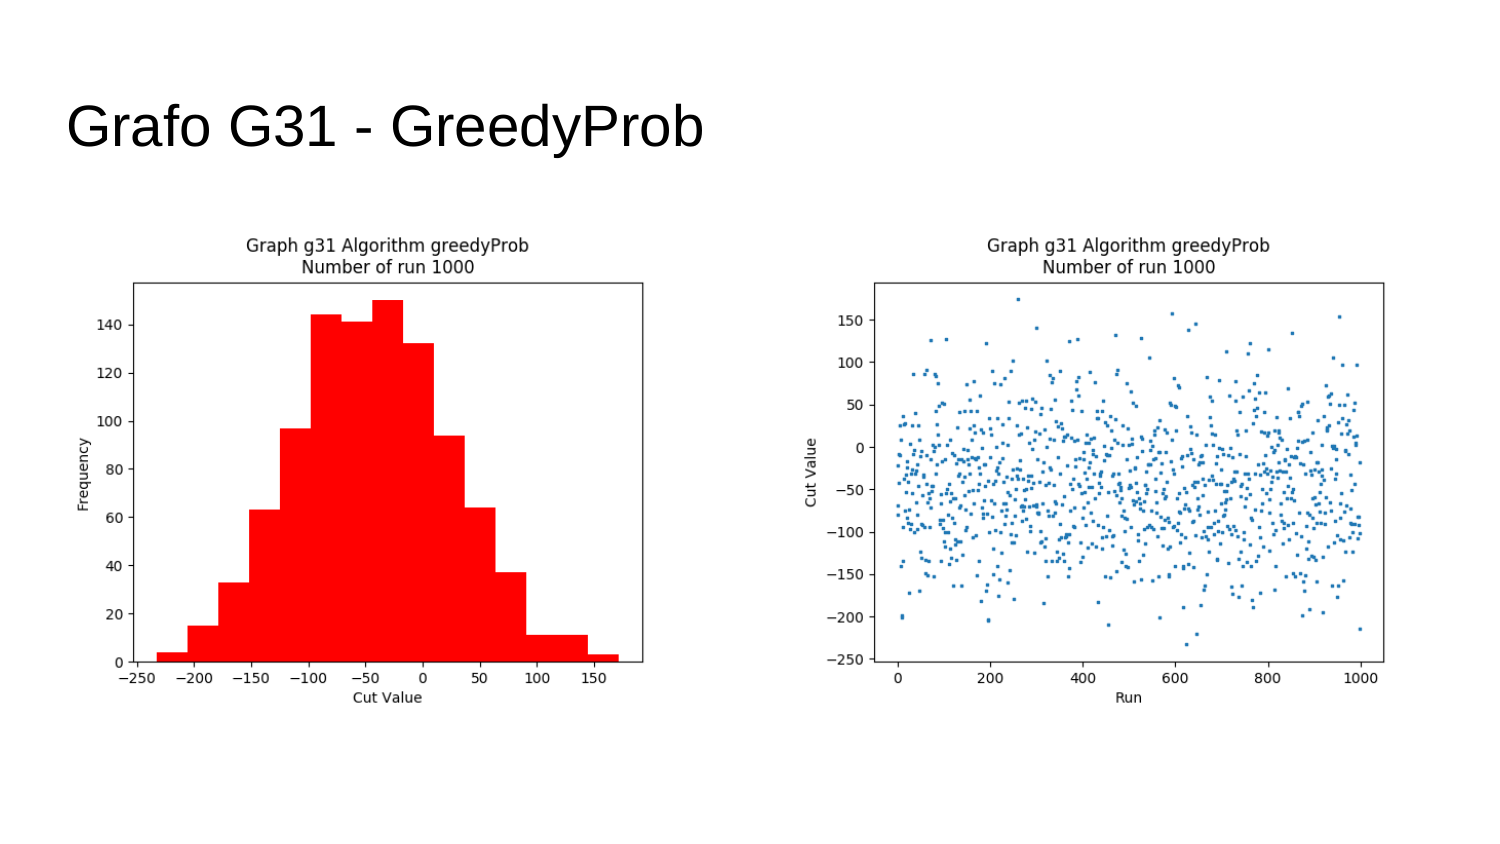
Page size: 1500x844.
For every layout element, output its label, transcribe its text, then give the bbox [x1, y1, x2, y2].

title Grafo G31 - GreedyProb [51, 72, 1449, 167]
picture [792, 223, 1449, 716]
picture [51, 223, 708, 716]
